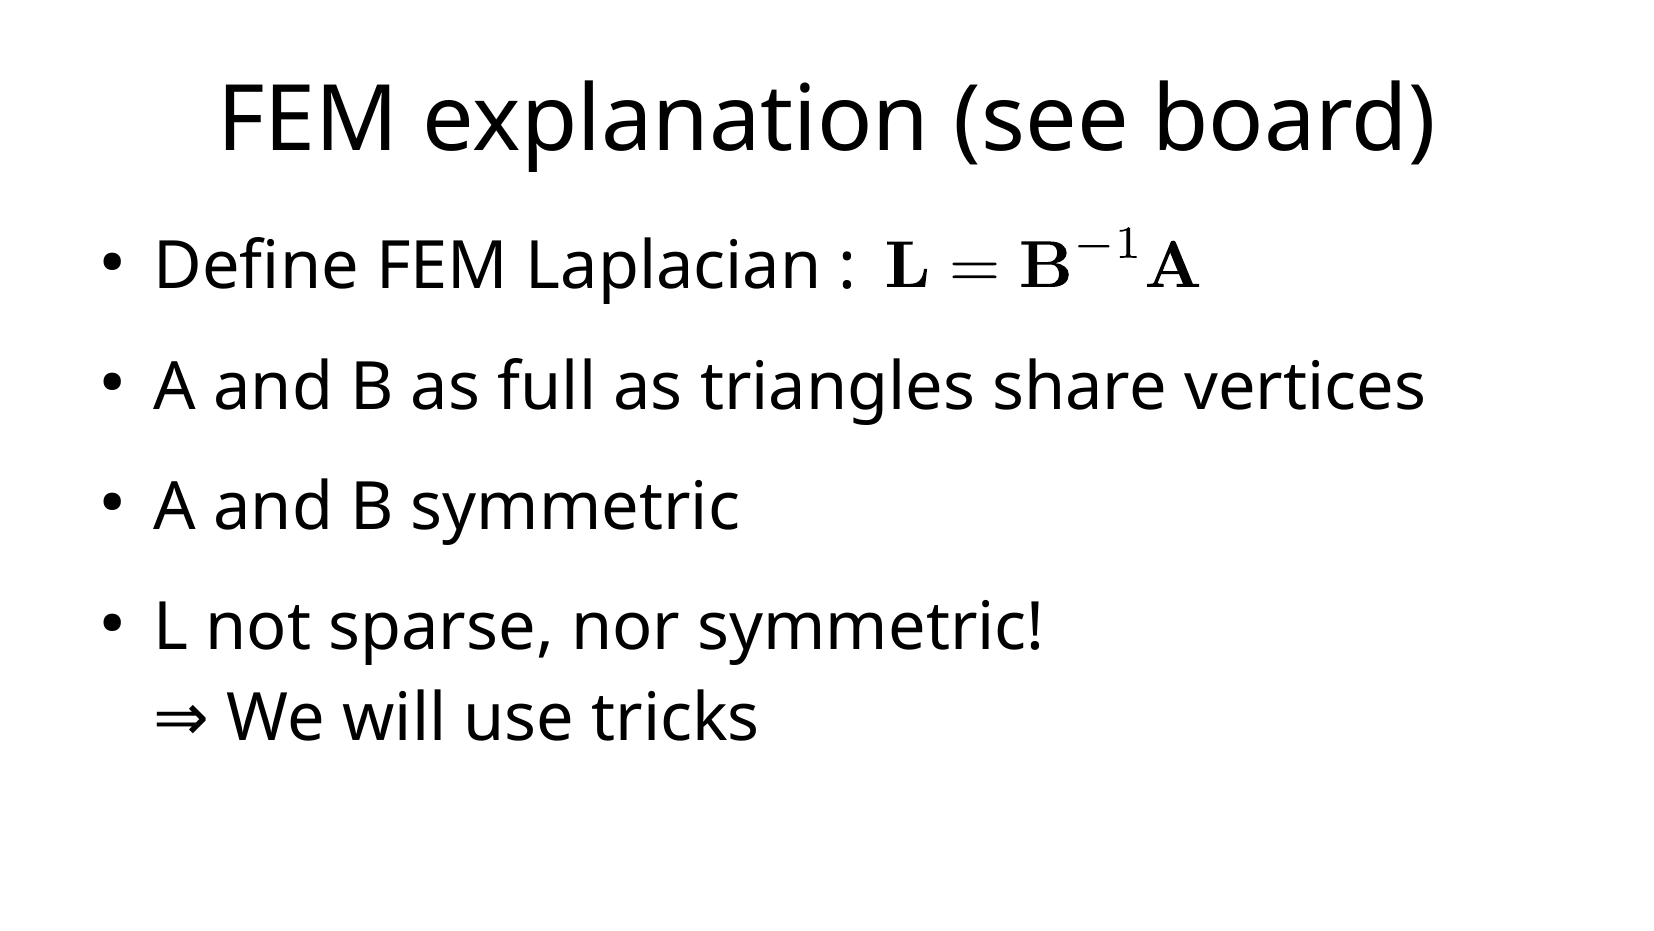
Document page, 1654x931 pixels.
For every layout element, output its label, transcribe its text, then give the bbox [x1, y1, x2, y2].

chart [677, 679, 689, 708]
title FEM explanation (see board) [82, 37, 1571, 193]
list Define FEM Laplacian : A and B as full as triangles share vertices A and B symmetric L not sparse, nor symmetric! ⇒ We will use tricks [82, 217, 1571, 931]
picture [884, 227, 1200, 287]
